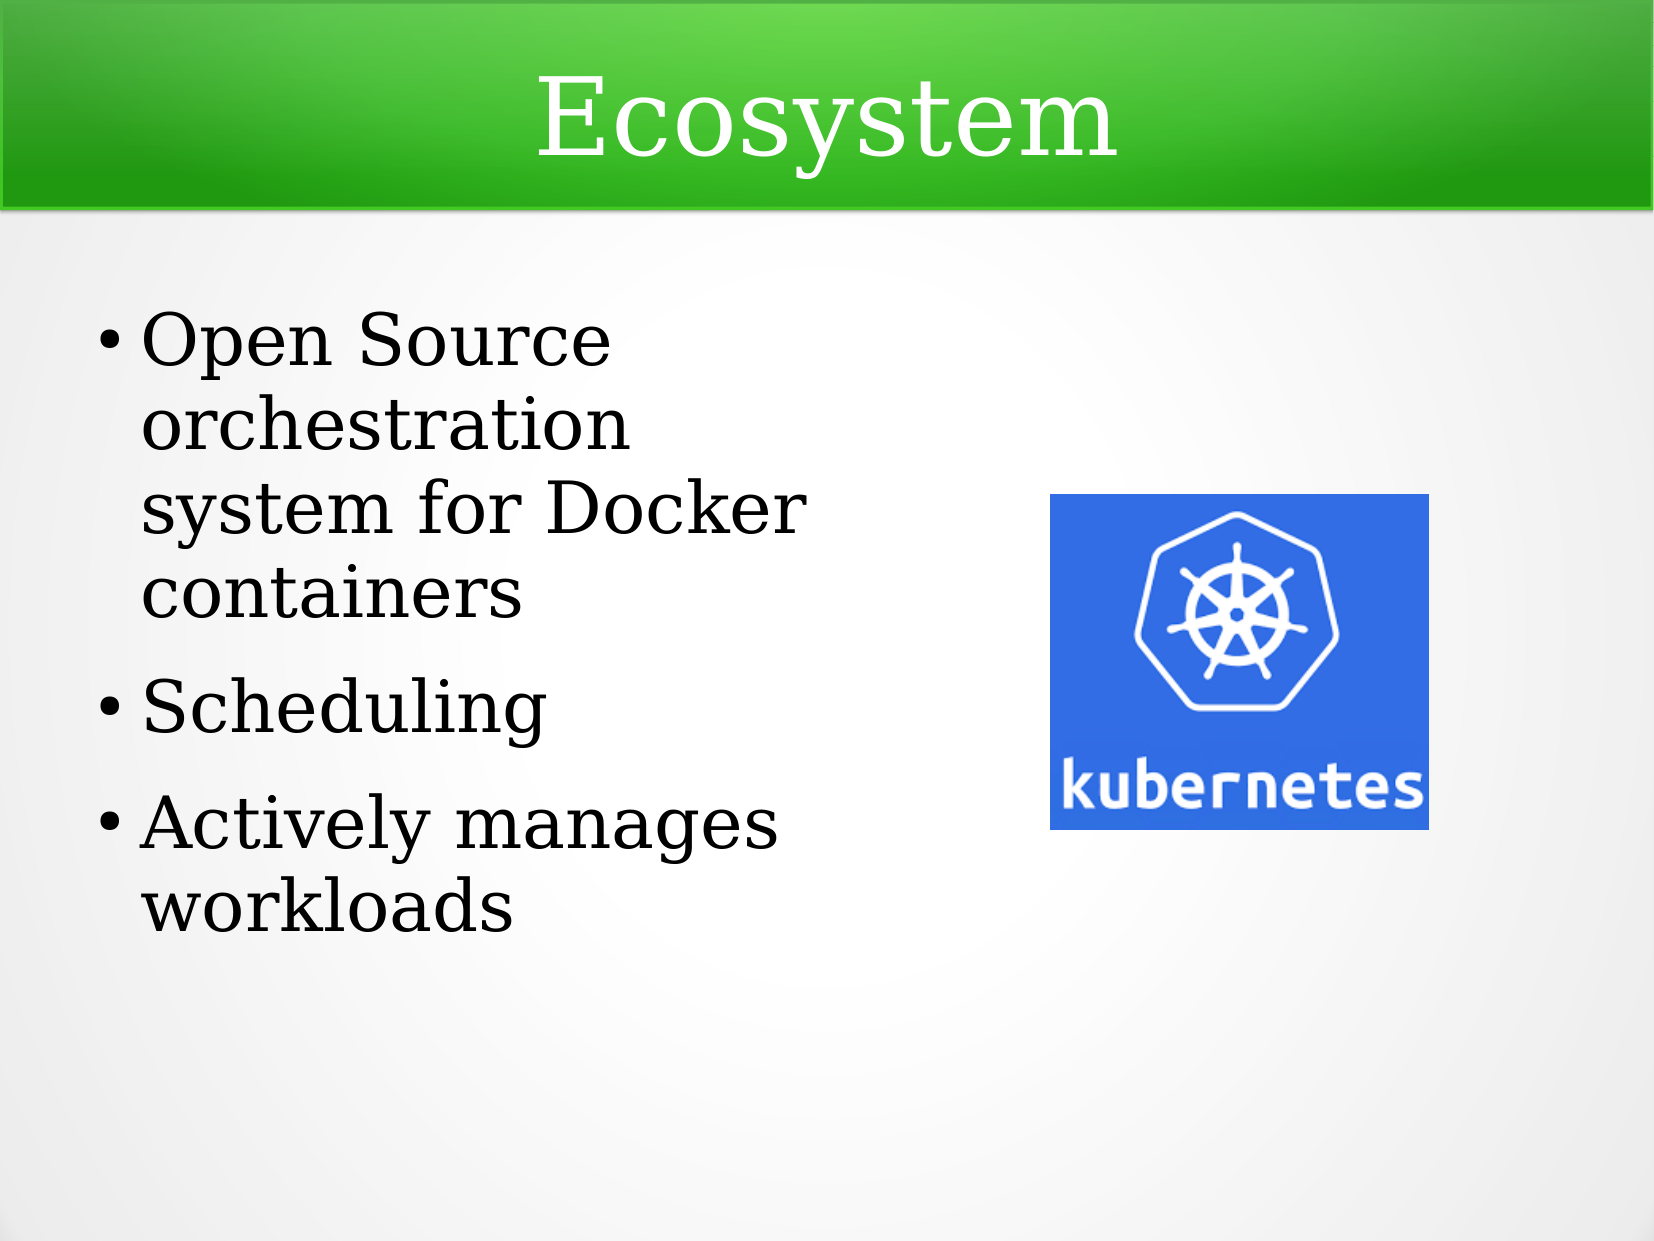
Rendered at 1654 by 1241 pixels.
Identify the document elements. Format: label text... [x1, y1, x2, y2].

picture [1050, 494, 1429, 830]
title Ecosystem [82, 47, 1571, 189]
list Open Source orchestration system for Docker containers Scheduling Actively manages workloads [82, 299, 809, 1019]
